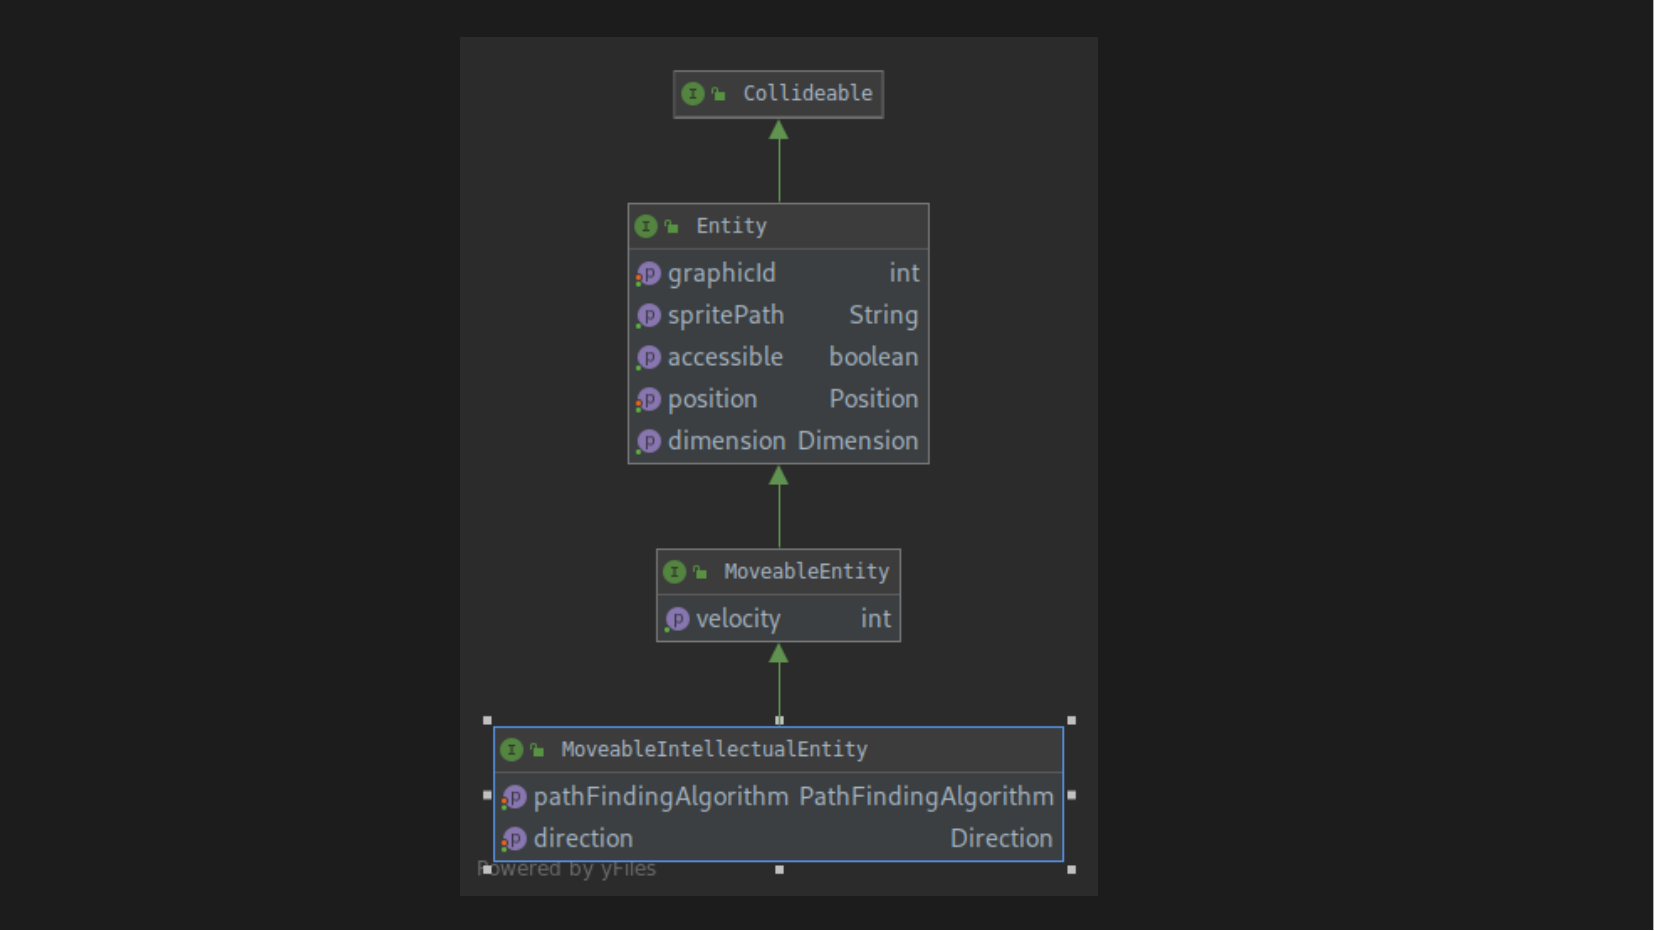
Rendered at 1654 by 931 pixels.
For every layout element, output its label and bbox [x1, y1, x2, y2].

picture [460, 37, 1098, 896]
